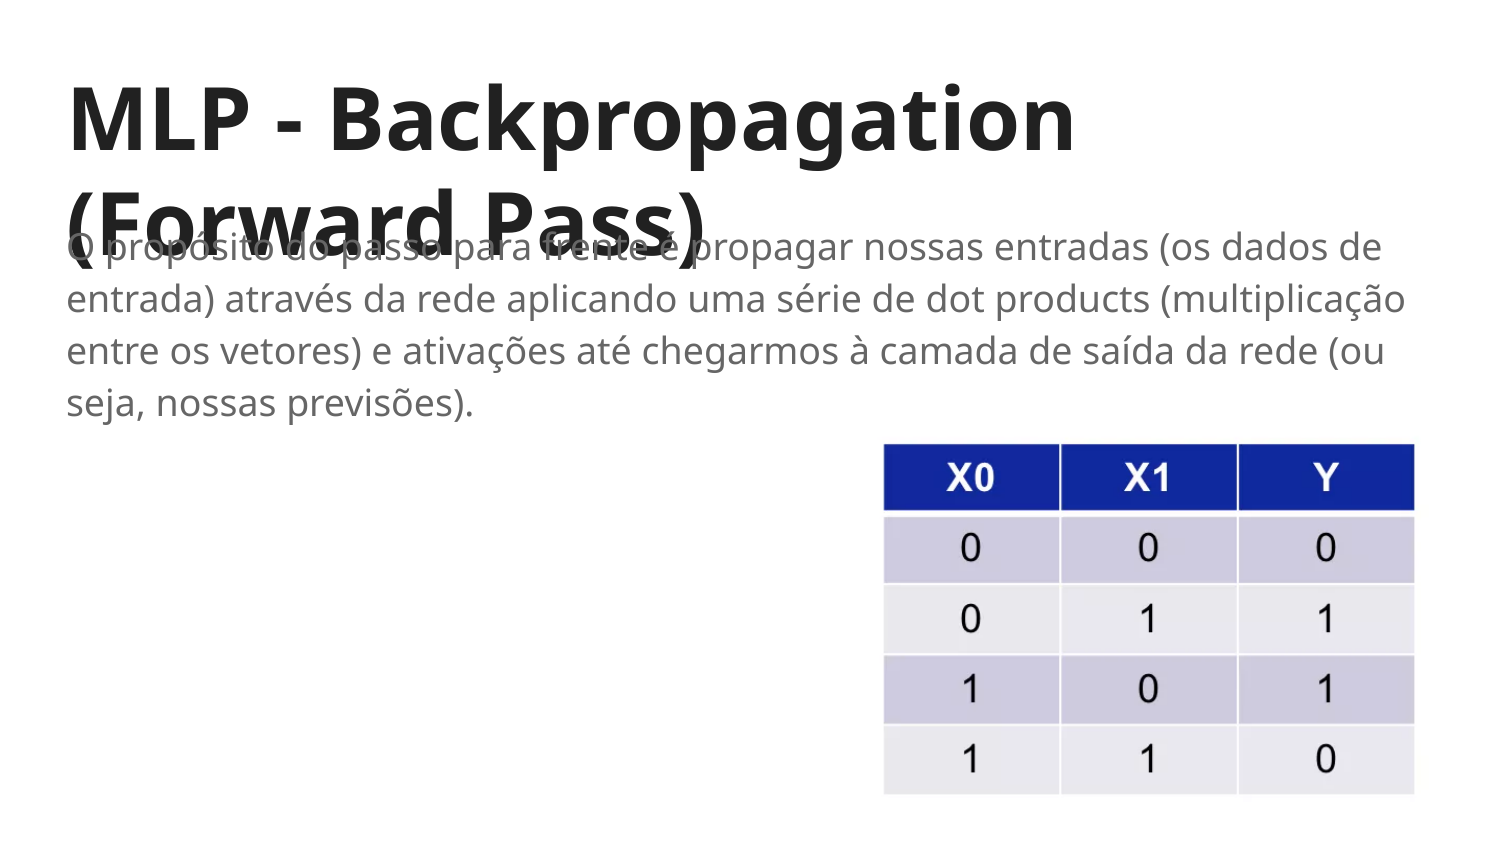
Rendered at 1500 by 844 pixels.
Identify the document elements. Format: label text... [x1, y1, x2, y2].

picture [867, 421, 1429, 808]
list O propósito do passo para frente é propagar nossas entradas (os dados de entrada) através da rede aplicando uma série de dot products (multiplicação entre os vetores) e ativações até chegarmos à camada de saída da rede (ou seja, nossas previsões). [51, 201, 1449, 750]
title MLP - Backpropagation (Forward Pass) [51, 48, 1449, 180]
